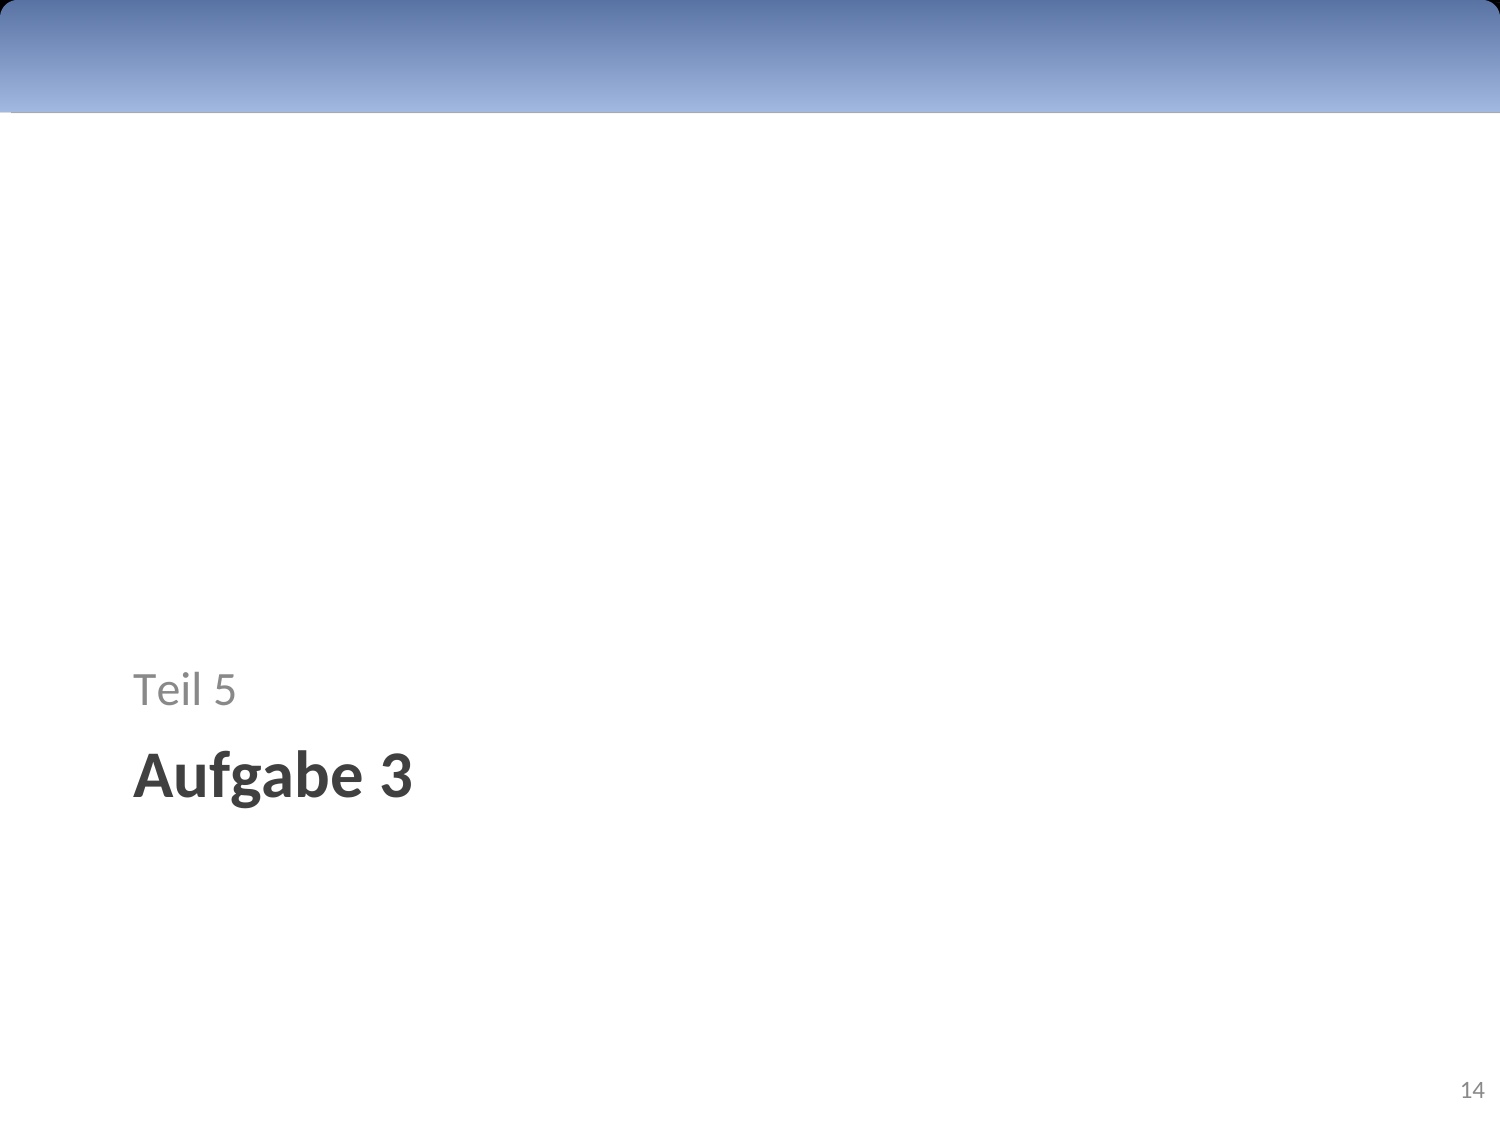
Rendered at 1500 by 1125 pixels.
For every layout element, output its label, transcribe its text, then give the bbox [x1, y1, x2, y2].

text_box Teil 5 [118, 476, 1394, 723]
text_box Aufgabe 3 [118, 723, 1394, 947]
text_box <Nummer> [1325, 1060, 1500, 1116]
